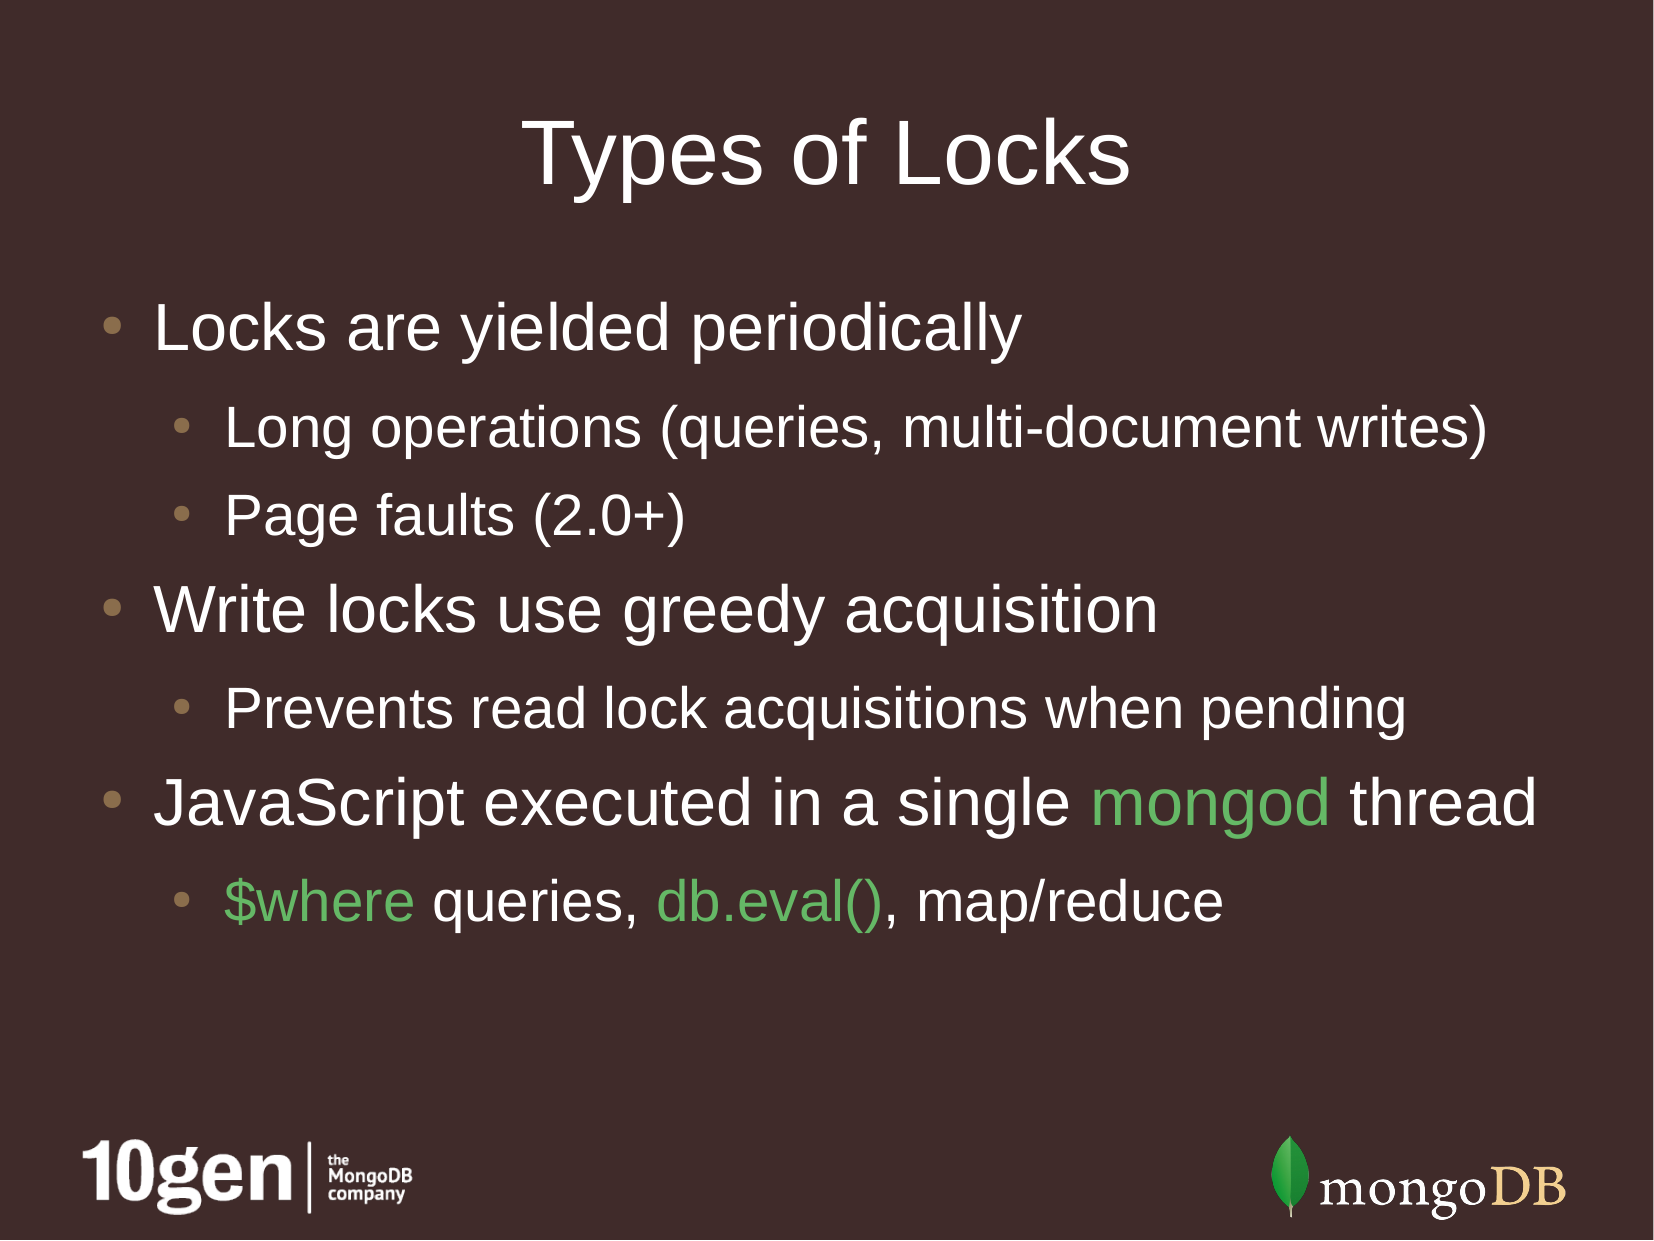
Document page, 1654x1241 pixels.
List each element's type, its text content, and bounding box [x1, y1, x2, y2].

title Types of Locks [82, 49, 1571, 257]
picture [82, 1139, 413, 1215]
picture [1260, 1124, 1576, 1230]
list Locks are yielded periodically Long operations (queries, multi-document writes) Page faults (2.0+) Write locks use greedy acquisition Prevents read lock acquisitions when pending JavaScript executed in a single mongod thread $where queries, db.eval(), map/reduce [82, 290, 1571, 1111]
